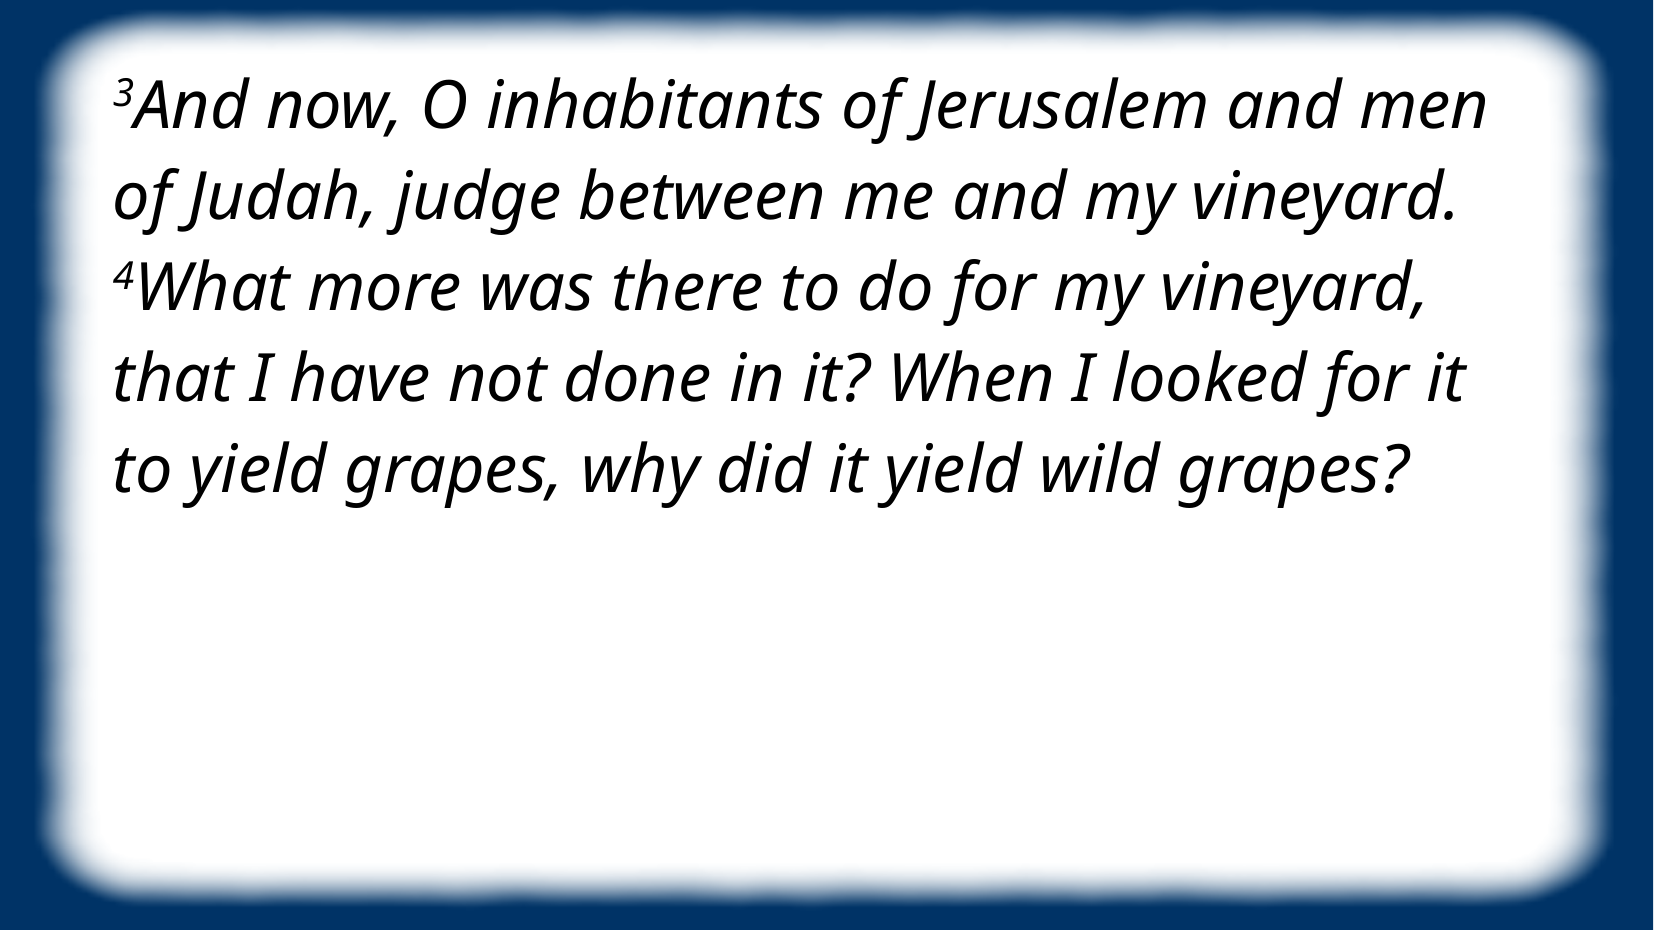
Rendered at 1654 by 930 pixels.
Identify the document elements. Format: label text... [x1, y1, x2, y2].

picture [0, 0, 1654, 930]
text_box 3And now, O inhabitants of Jerusalem and men of Judah, judge between me and my vineyard. 4What more was there to do for my vineyard, that I have not done in it? When I looked for it to yield grapes, why did it yield wild grapes? [98, 50, 1554, 511]
